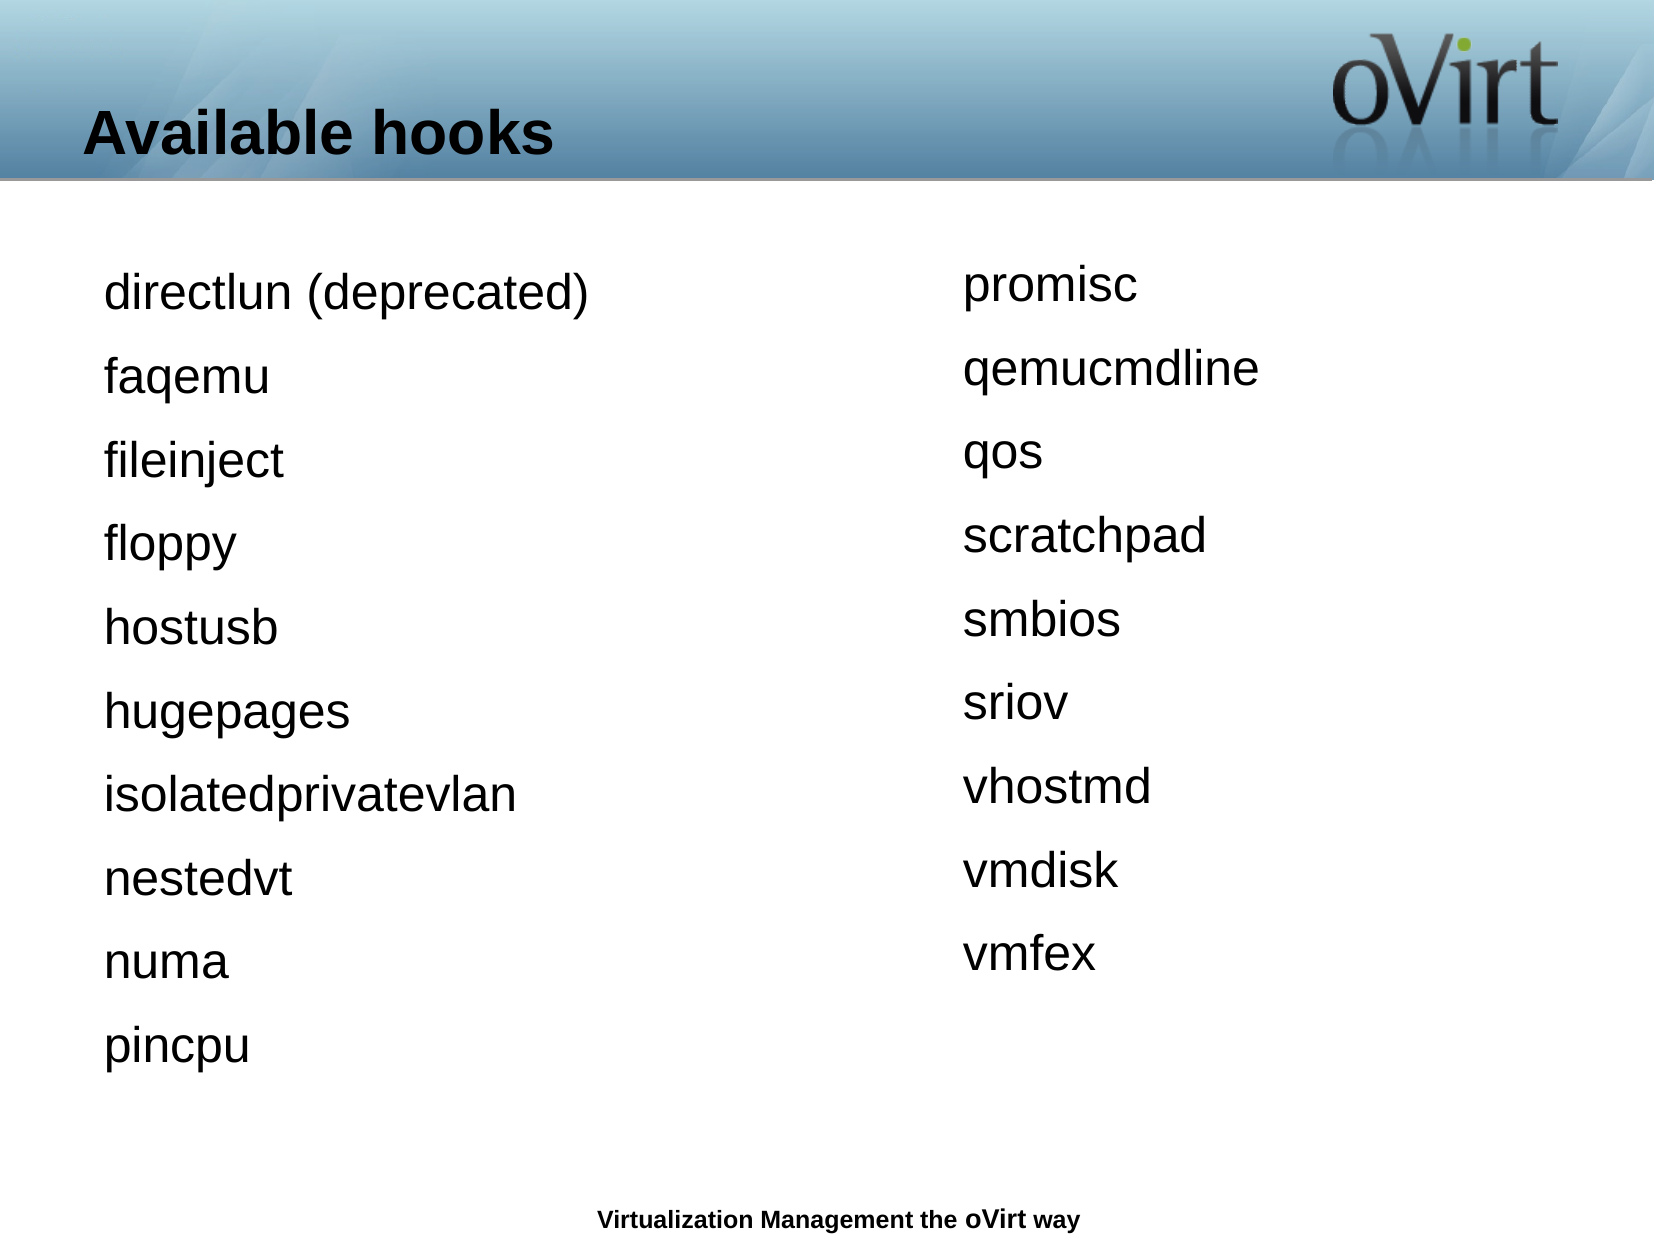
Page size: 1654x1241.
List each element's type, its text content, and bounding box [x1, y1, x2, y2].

title Available hooks [82, 57, 1571, 208]
picture [1333, 25, 1558, 57]
text_box promisc qemucmdline qos scratchpad smbios sriov vhostmd vmdisk vmfex [948, 221, 1313, 961]
text_box directlun (deprecated) faqemu fileinject floppy hostusb hugepages isolatedprivatevlan nestedvt numa pincpu [88, 229, 638, 1053]
